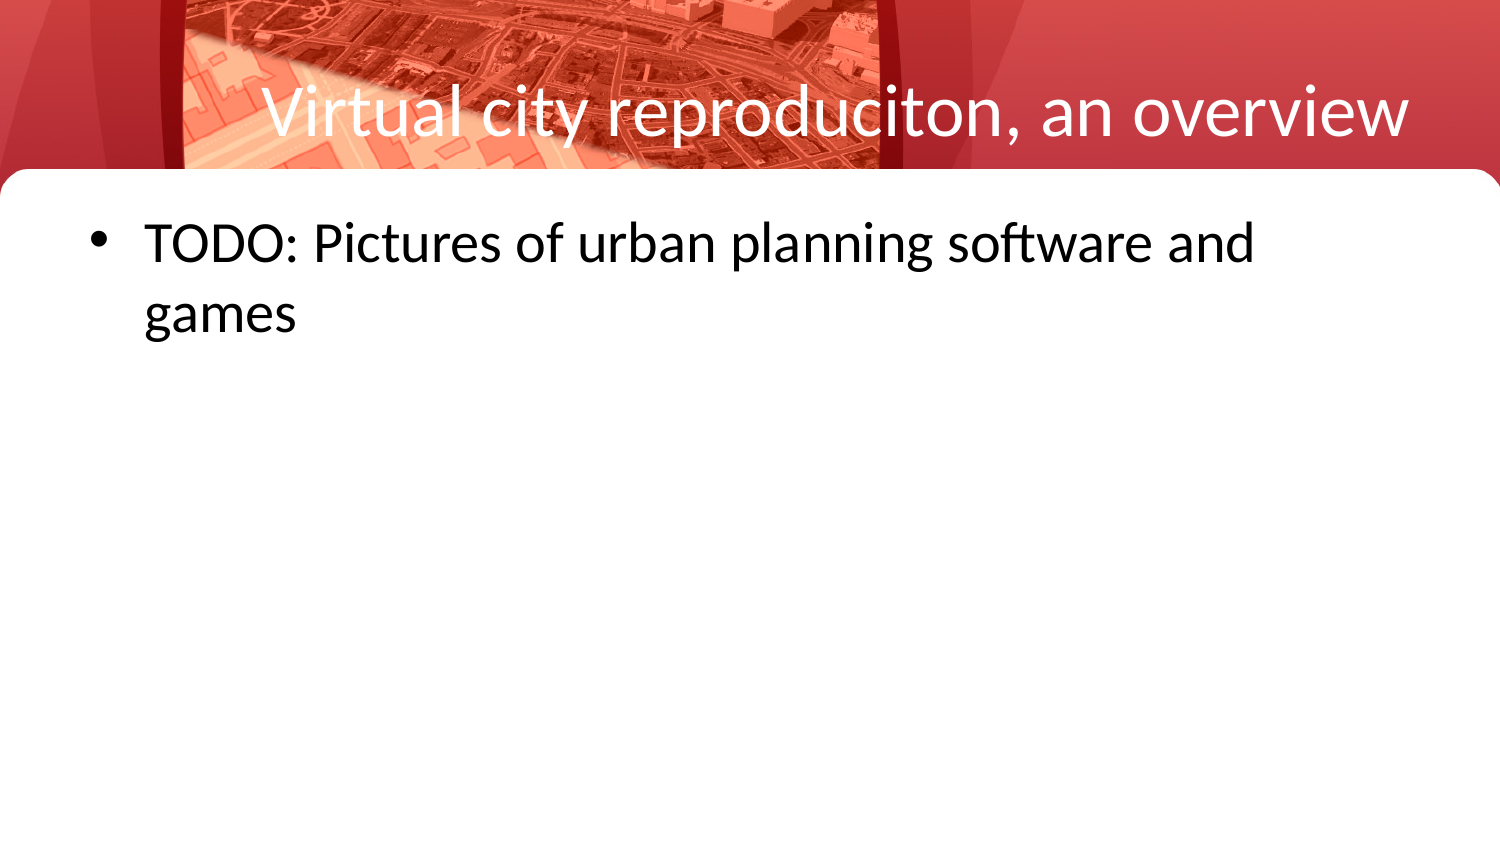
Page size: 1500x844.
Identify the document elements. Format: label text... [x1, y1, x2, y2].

title Virtual city reproduciton, an overview [73, 44, 1427, 170]
picture [0, 0, 1500, 844]
list TODO: Pictures of urban planning software and games [73, 196, 1427, 798]
